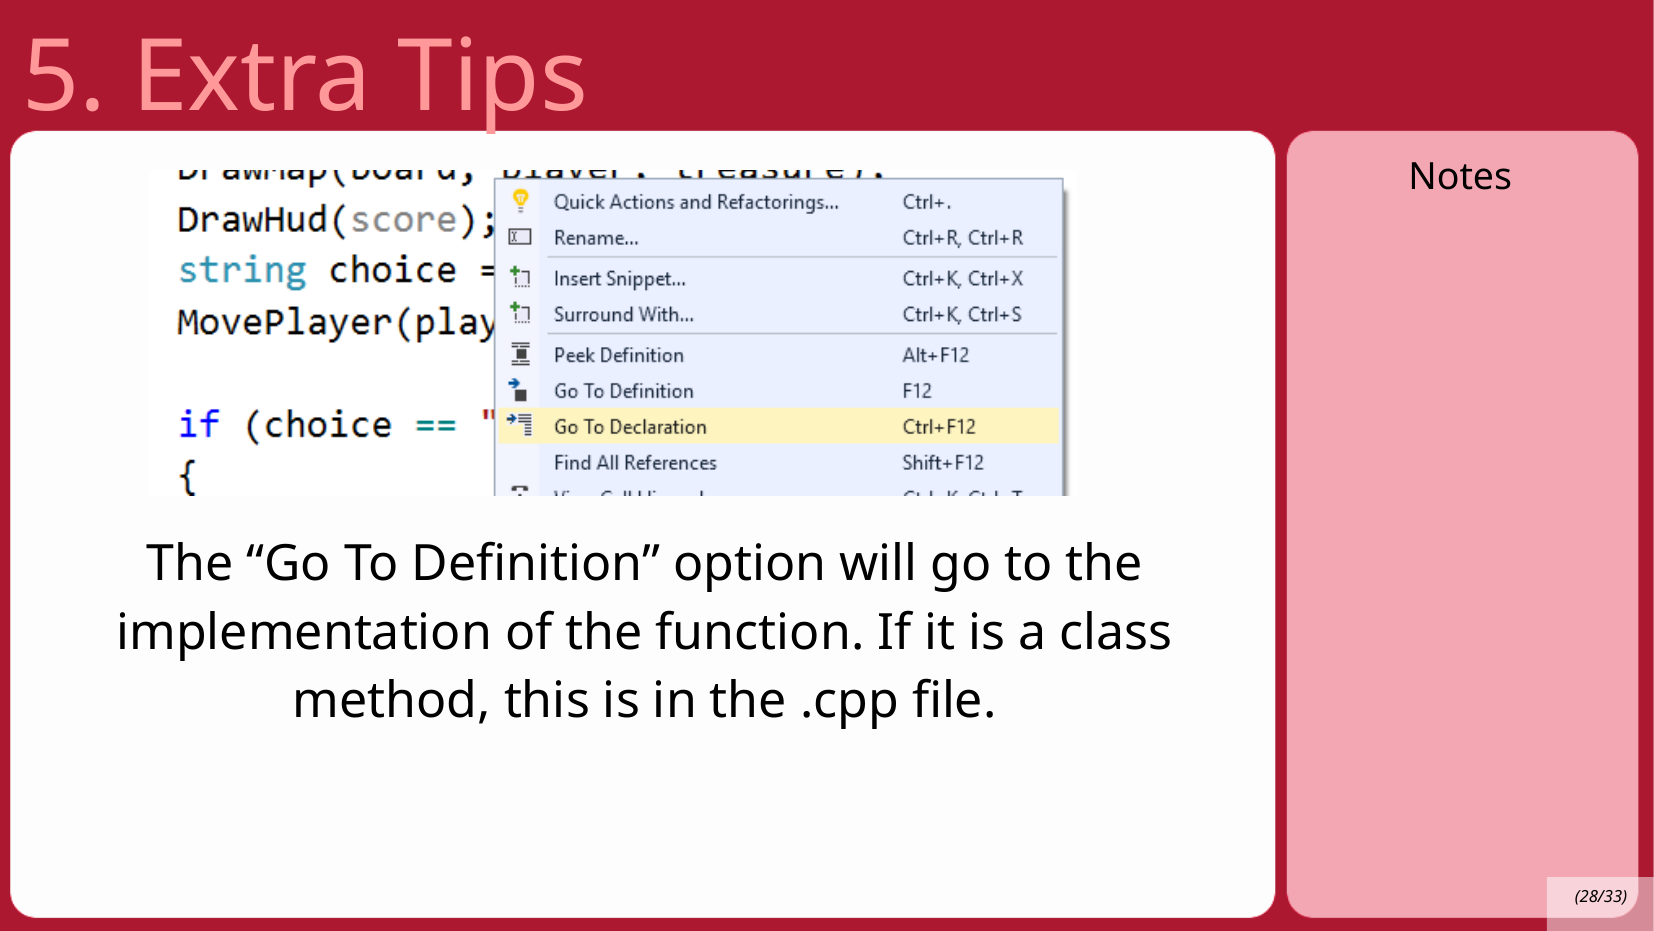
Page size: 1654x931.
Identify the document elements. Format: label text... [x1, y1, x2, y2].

picture [0, 0, 1654, 931]
text_box The “Go To Definition” option will go to the implementation of the function. If it is a class method, this is in the .cpp file. [35, 527, 1255, 896]
title 5. Extra Tips [22, 7, 1511, 136]
text_box Notes [1290, 141, 1631, 199]
text_box (<number>/33) [1546, 877, 1654, 931]
